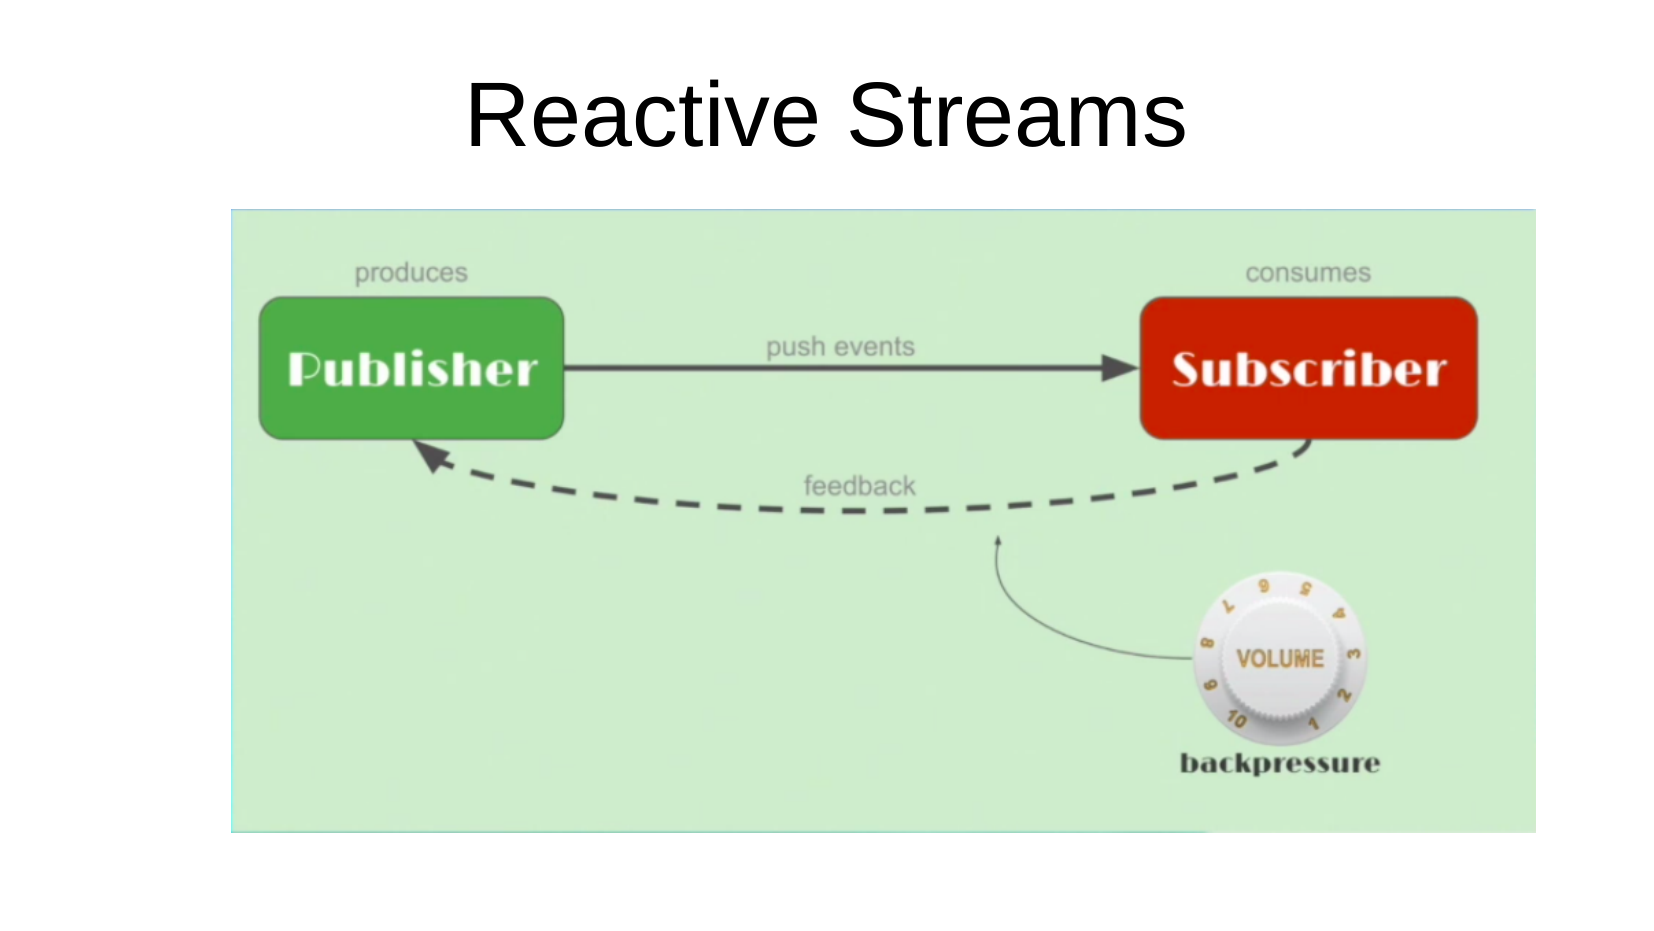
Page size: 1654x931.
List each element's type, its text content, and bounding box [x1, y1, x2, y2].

title Reactive Streams [82, 37, 1571, 193]
picture [231, 209, 1536, 833]
